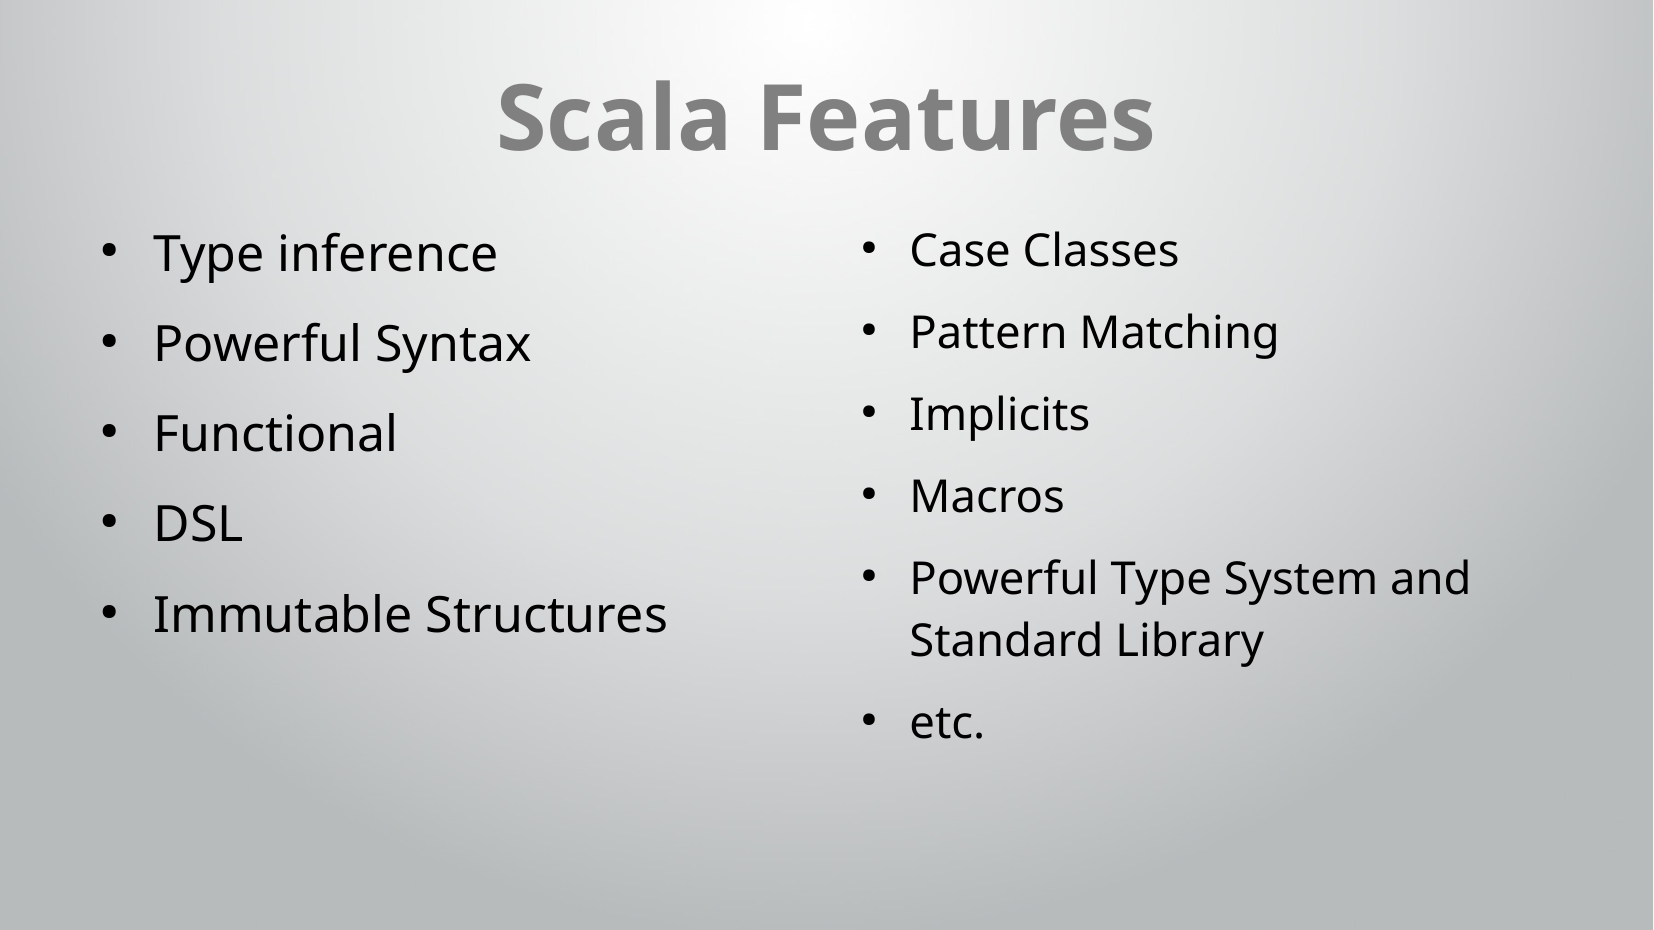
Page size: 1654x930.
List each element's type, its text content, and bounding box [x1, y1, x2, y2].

picture [0, 0, 1654, 930]
list Type inference Powerful Syntax Functional DSL Immutable Structures [82, 217, 809, 757]
list Case Classes Pattern Matching Implicits Macros Powerful Type System and Standard Library etc. [844, 217, 1571, 757]
title Scala Features [82, 36, 1571, 193]
